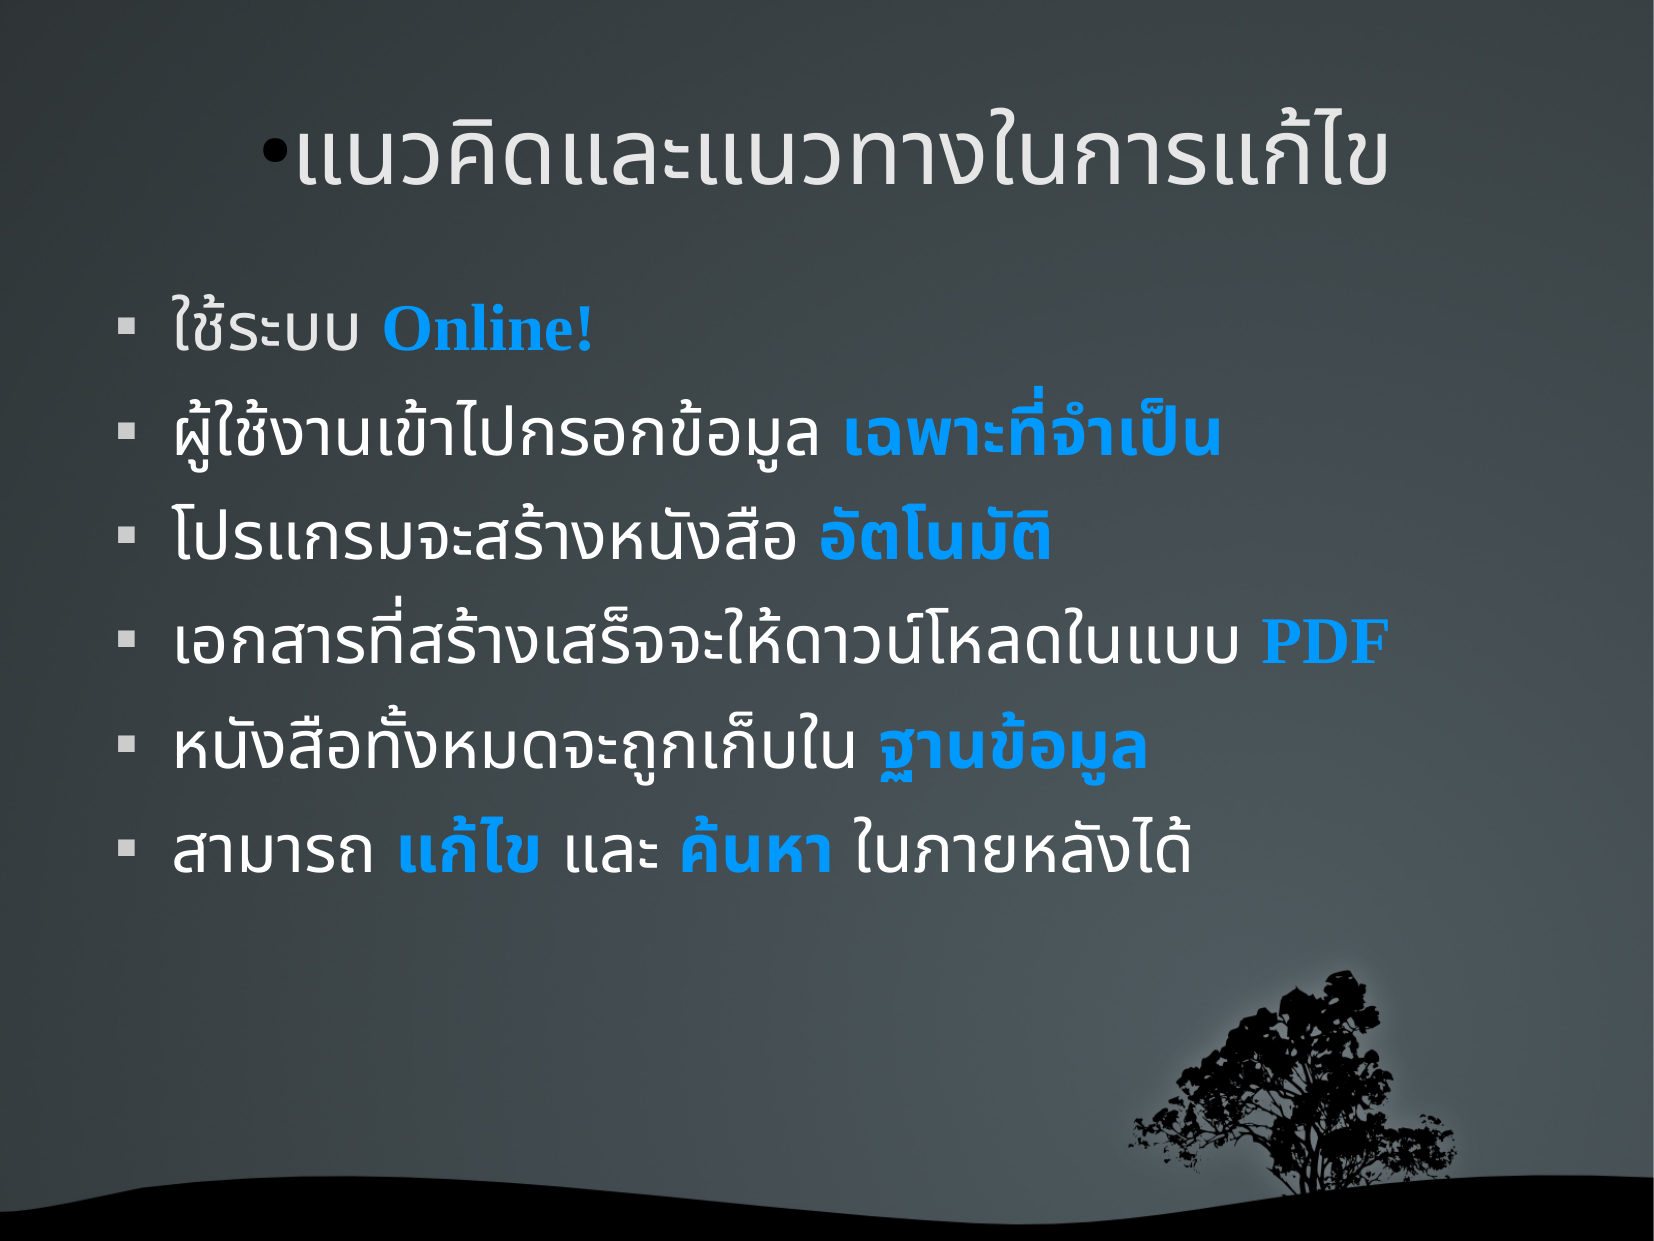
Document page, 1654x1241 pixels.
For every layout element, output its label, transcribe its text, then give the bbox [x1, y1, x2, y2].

picture [0, 0, 1654, 1241]
title แนวคิดและแนวทางในการแก้ไข [82, 49, 1571, 257]
list ใช้ระบบ Online! ผู้ใช้งานเข้าไปกรอกข้อมูล เฉพาะที่จำเป็น โปรแกรมจะสร้างหนังสือ อัตโนมัติ เอกสารที่สร้างเสร็จจะให้ดาวน์โหลดในแบบ PDF หนังสือทั้งหมดจะถูกเก็บใน ฐานข้อมูล สามารถ แก้ไข และ ค้นหา ในภายหลังได้ [82, 290, 1571, 1094]
